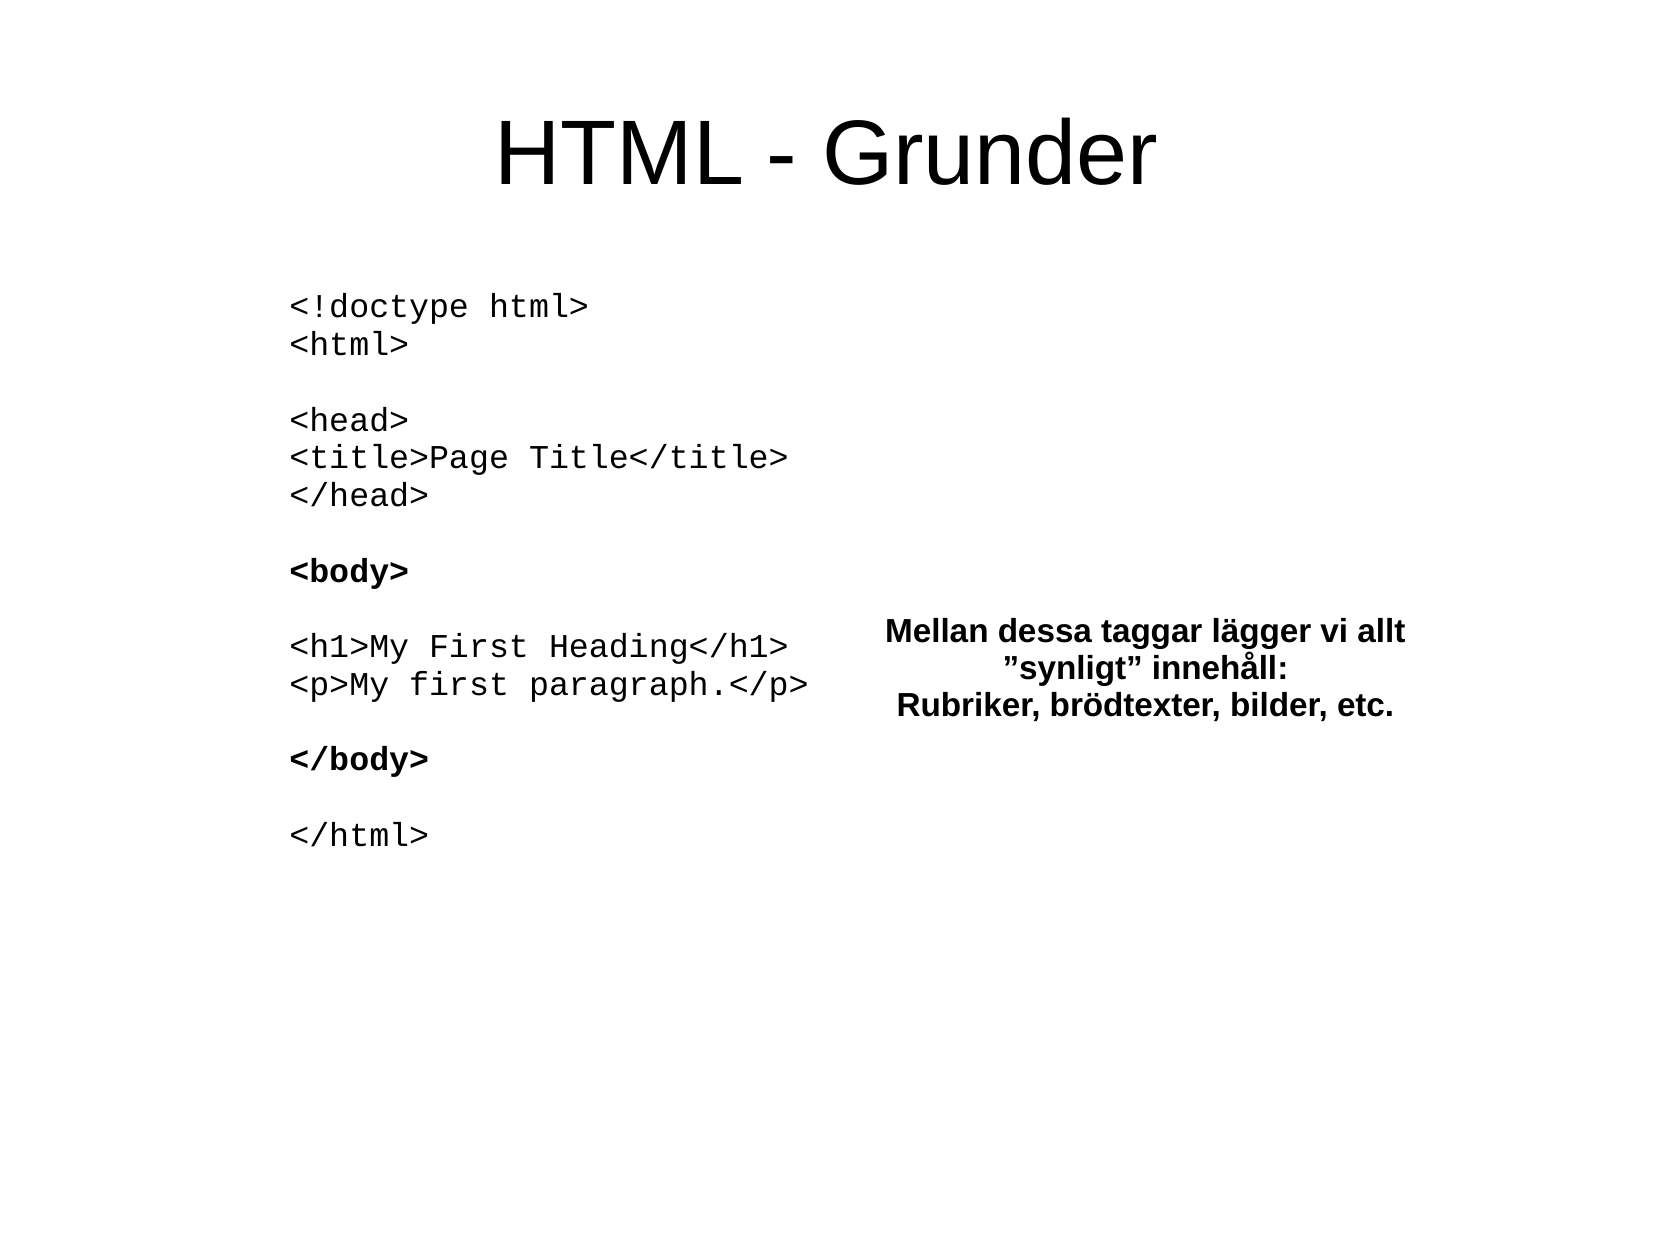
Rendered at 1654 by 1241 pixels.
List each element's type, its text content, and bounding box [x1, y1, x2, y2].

title HTML - Grunder [82, 49, 1571, 257]
subtitle <!doctype html> <html> <head> <title>Page Title</title> </head> <body> <h1>My First Heading</h1> <p>My first paragraph.</p> </body> </html> [289, 290, 1365, 1010]
title Mellan dessa taggar lägger vi allt ”synligt” innehåll: Rubriker, brödtexter, bilder, etc. [814, 611, 1477, 725]
